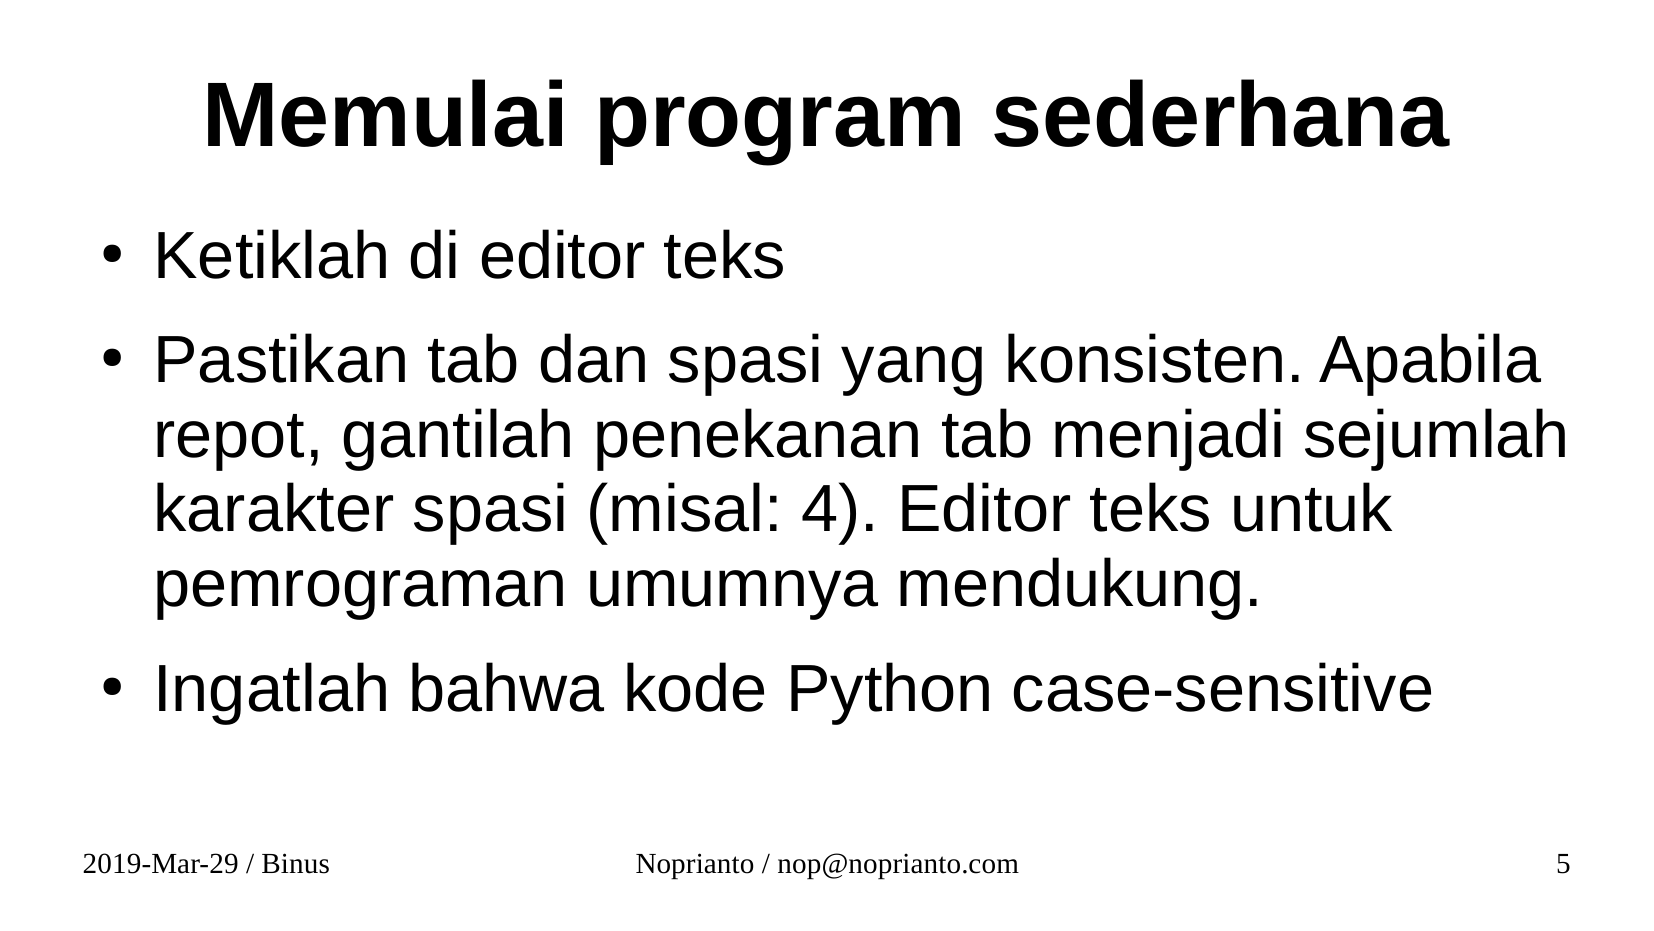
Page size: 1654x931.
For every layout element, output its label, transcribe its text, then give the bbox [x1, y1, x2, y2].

list Ketiklah di editor teks Pastikan tab dan spasi yang konsisten. Apabila repot, gantilah penekanan tab menjadi sejumlah karakter spasi (misal: 4). Editor teks untuk pemrograman umumnya mendukung. Ingatlah bahwa kode Python case-sensitive [82, 217, 1571, 758]
title Memulai program sederhana [82, 37, 1571, 193]
